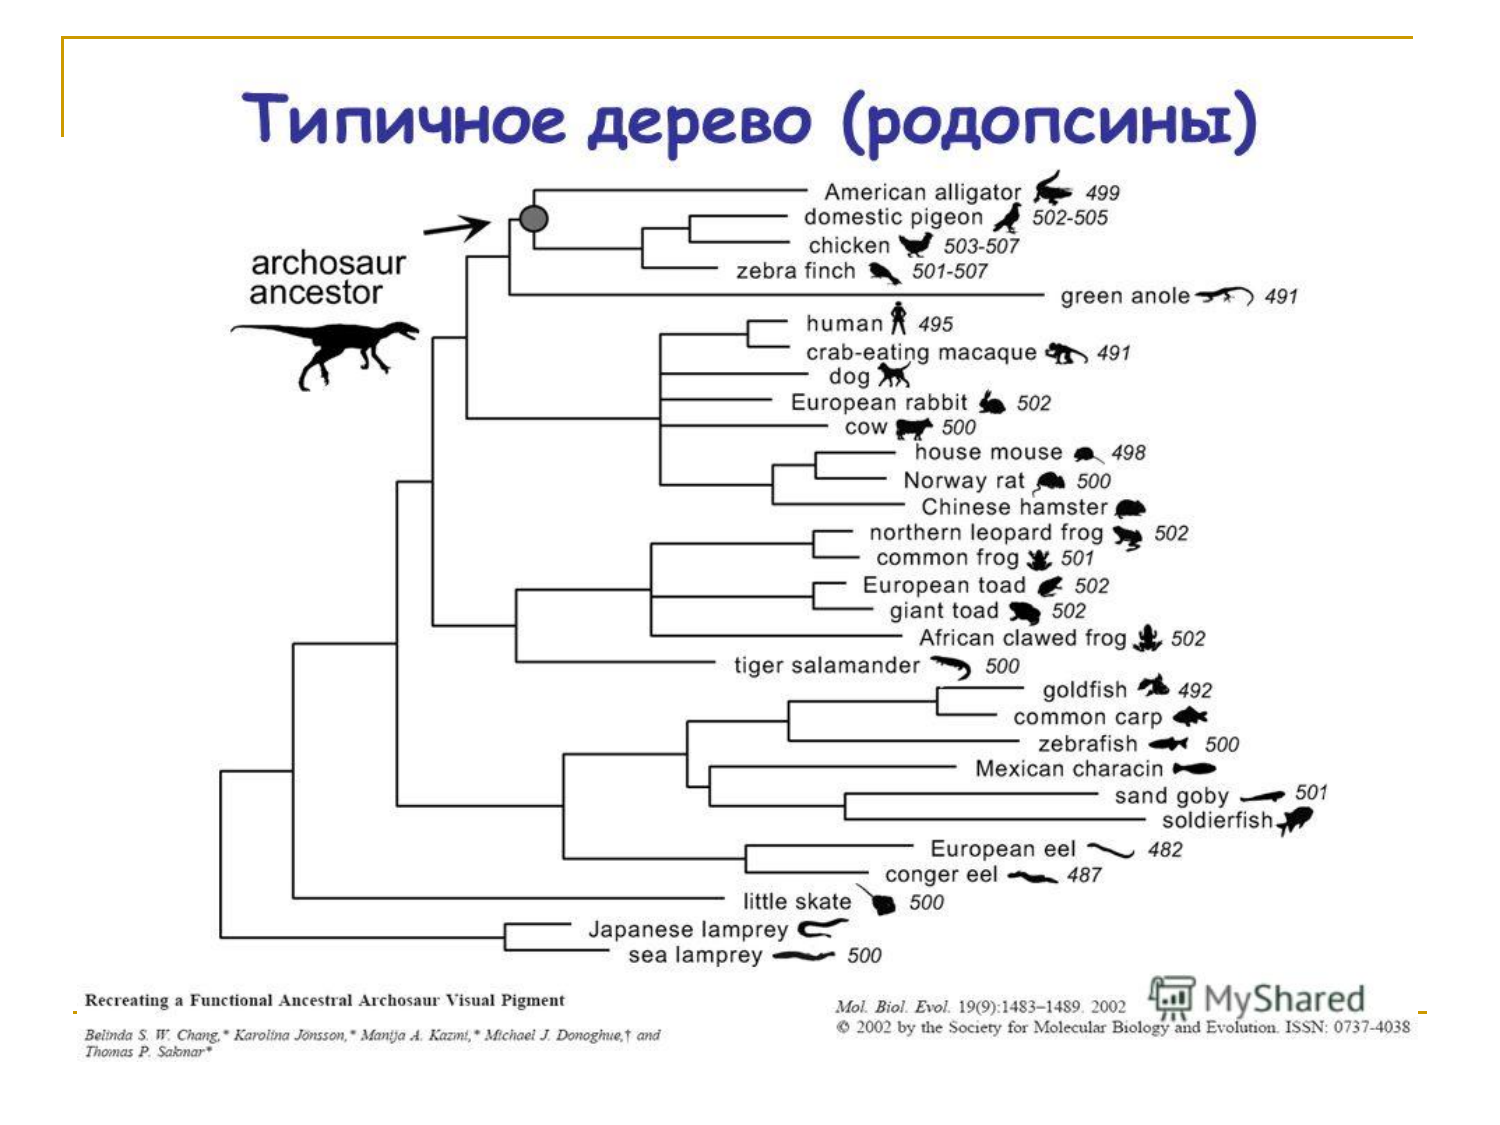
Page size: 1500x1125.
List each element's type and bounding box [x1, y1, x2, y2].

picture [77, 57, 1418, 1062]
